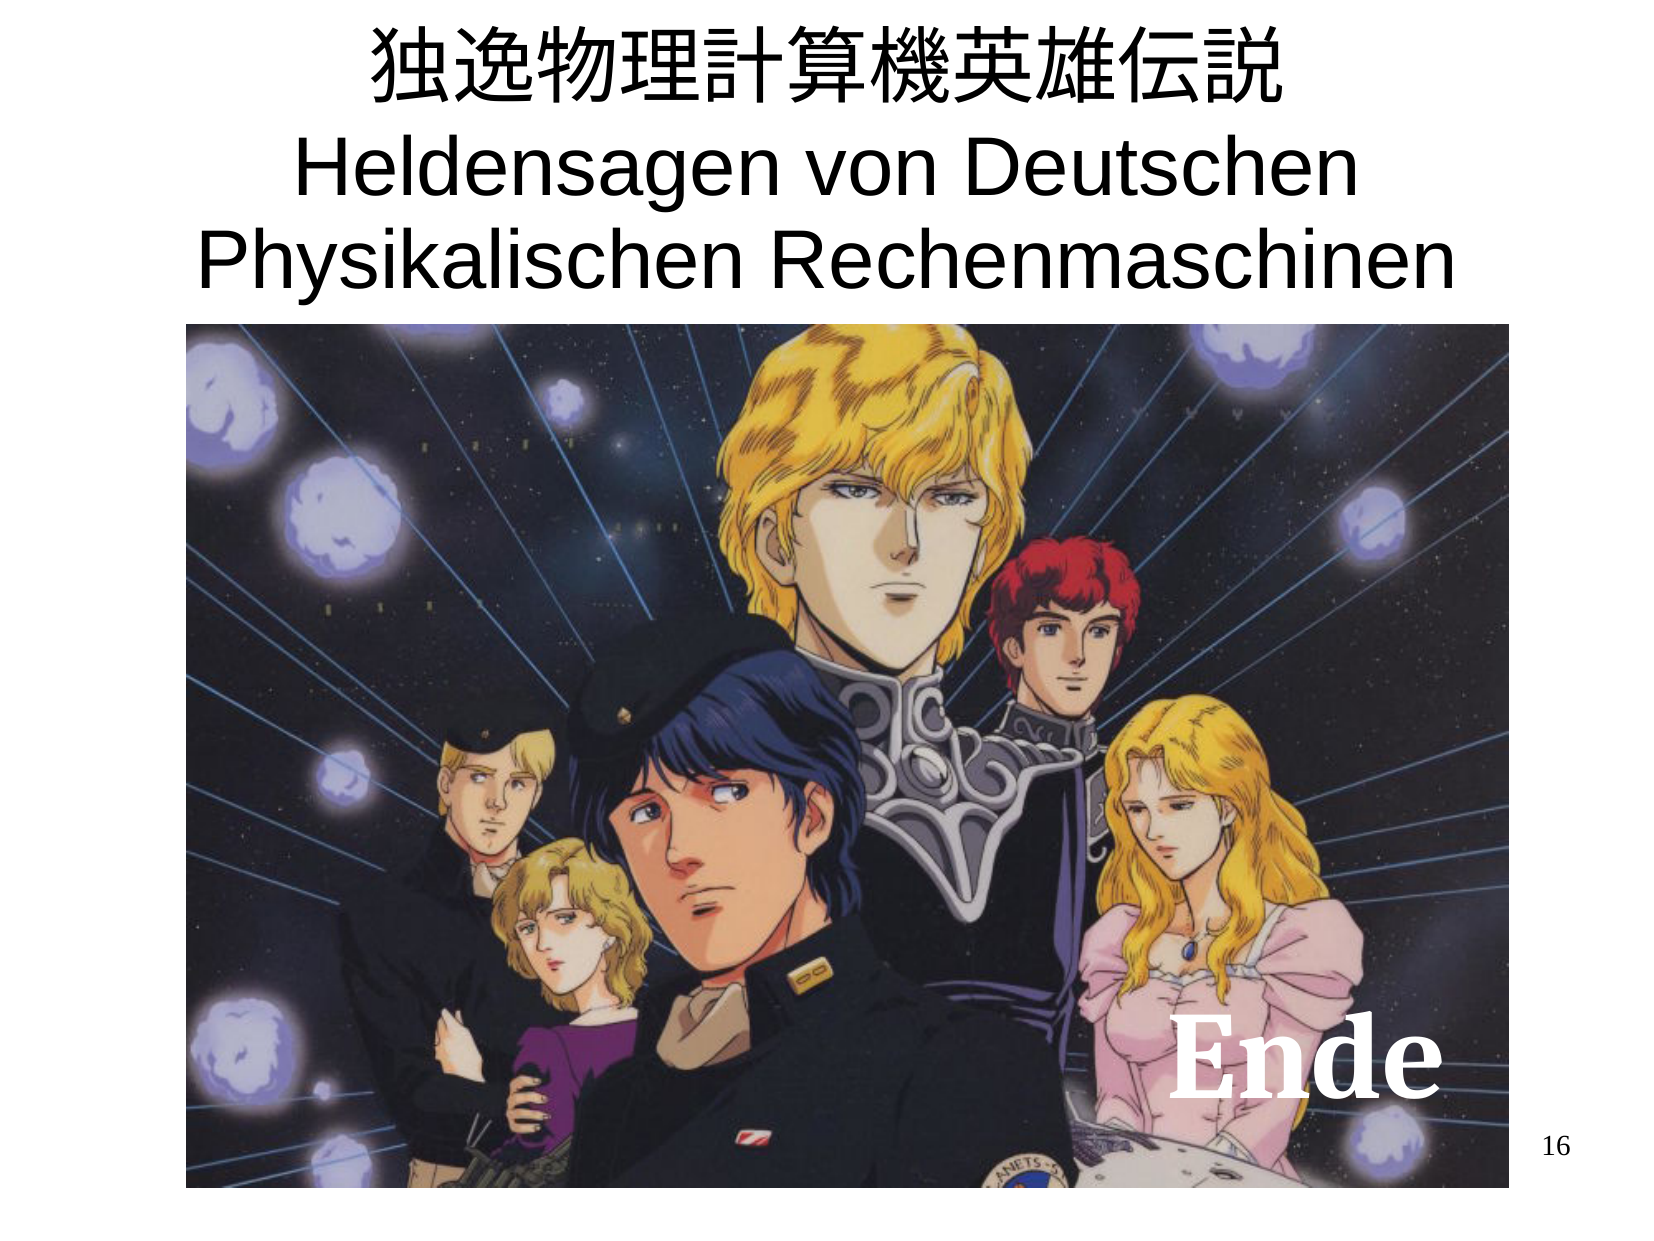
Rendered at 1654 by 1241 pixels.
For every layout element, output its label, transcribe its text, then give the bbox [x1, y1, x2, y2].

picture [186, 324, 1509, 1188]
text_box Ende [1151, 978, 1543, 1155]
title 独逸物理計算機英雄伝説 Heldensagen von Deutschen Physikalischen Rechenmaschinen [82, 6, 1571, 300]
